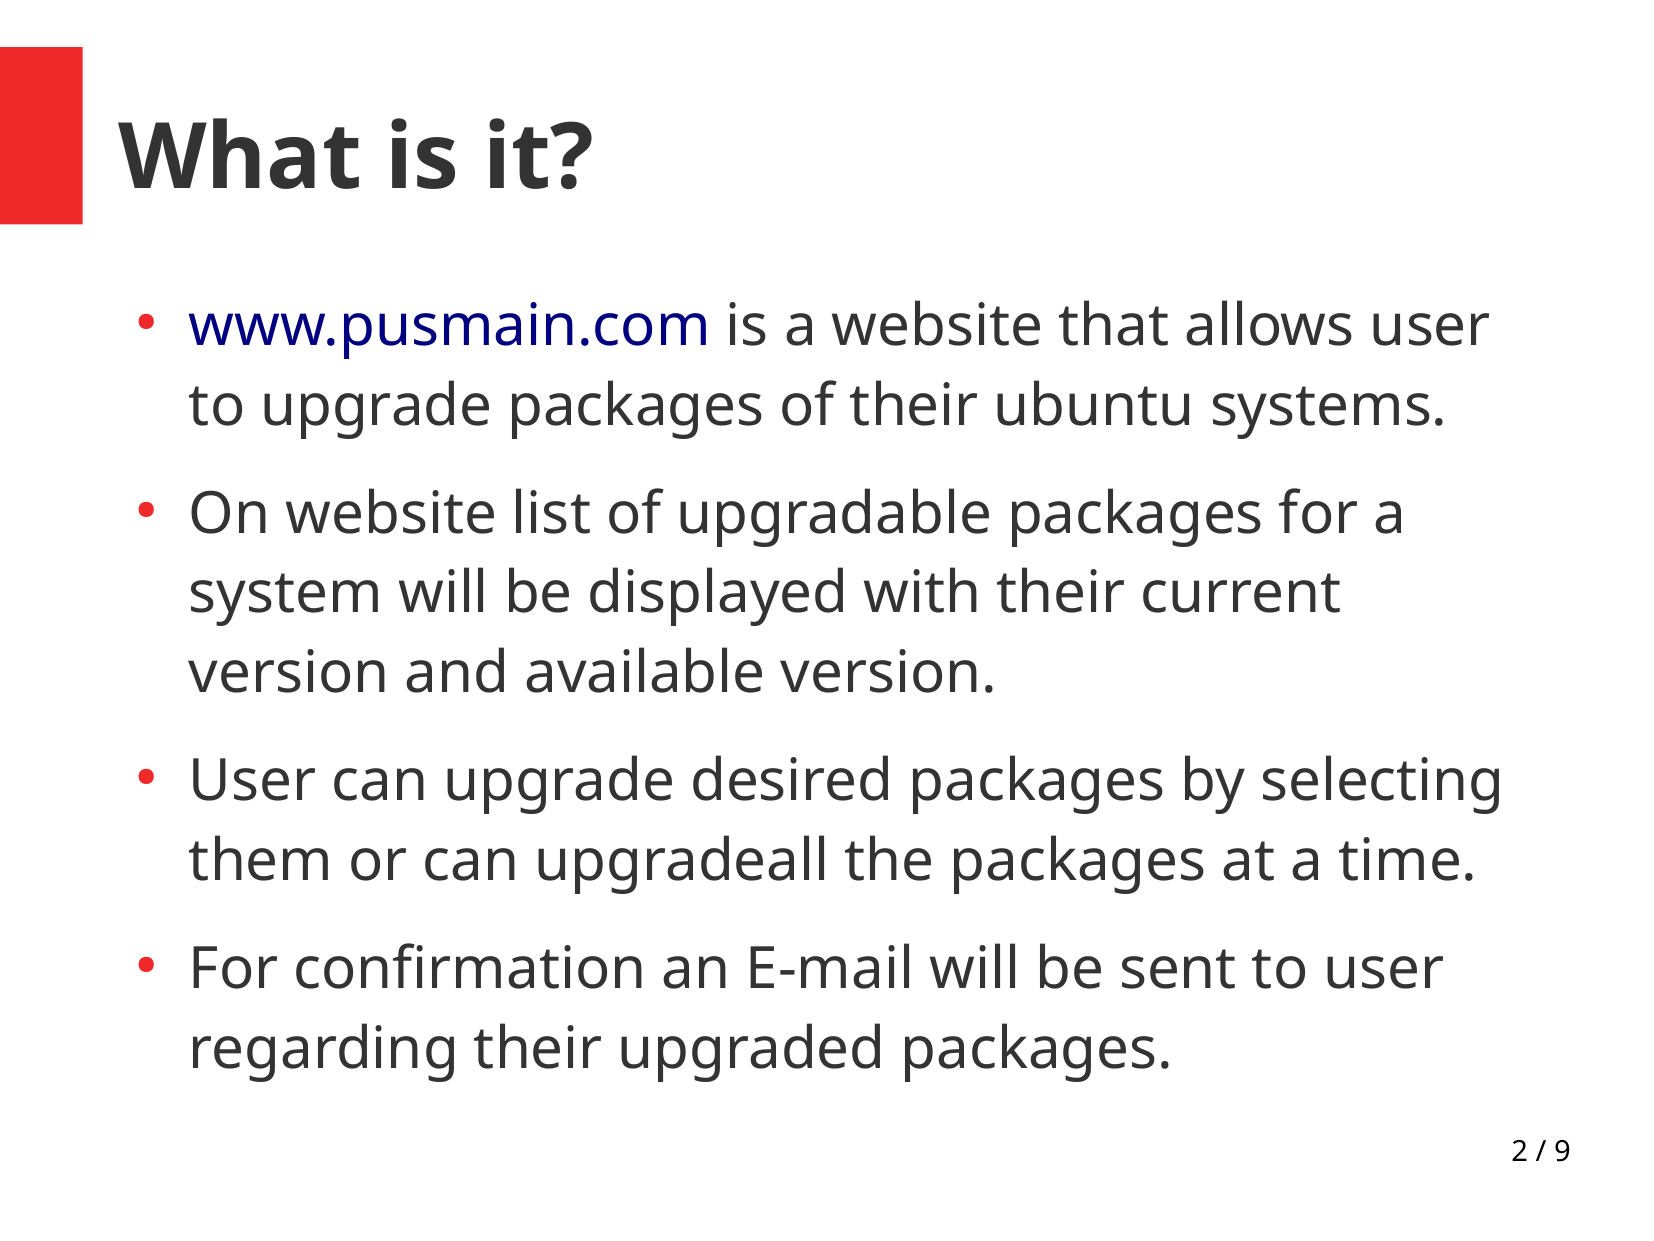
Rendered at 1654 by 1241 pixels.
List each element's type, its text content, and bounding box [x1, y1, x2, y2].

list www.pusmain.com is a website that allows user to upgrade packages of their ubuntu systems. On website list of upgradable packages for a system will be displayed with their current version and available version. User can upgrade desired packages by selecting them or can upgradeall the packages at a time. For confirmation an E-mail will be sent to user regarding their upgraded packages. [118, 283, 1536, 1003]
title What is it? [118, 49, 1571, 257]
